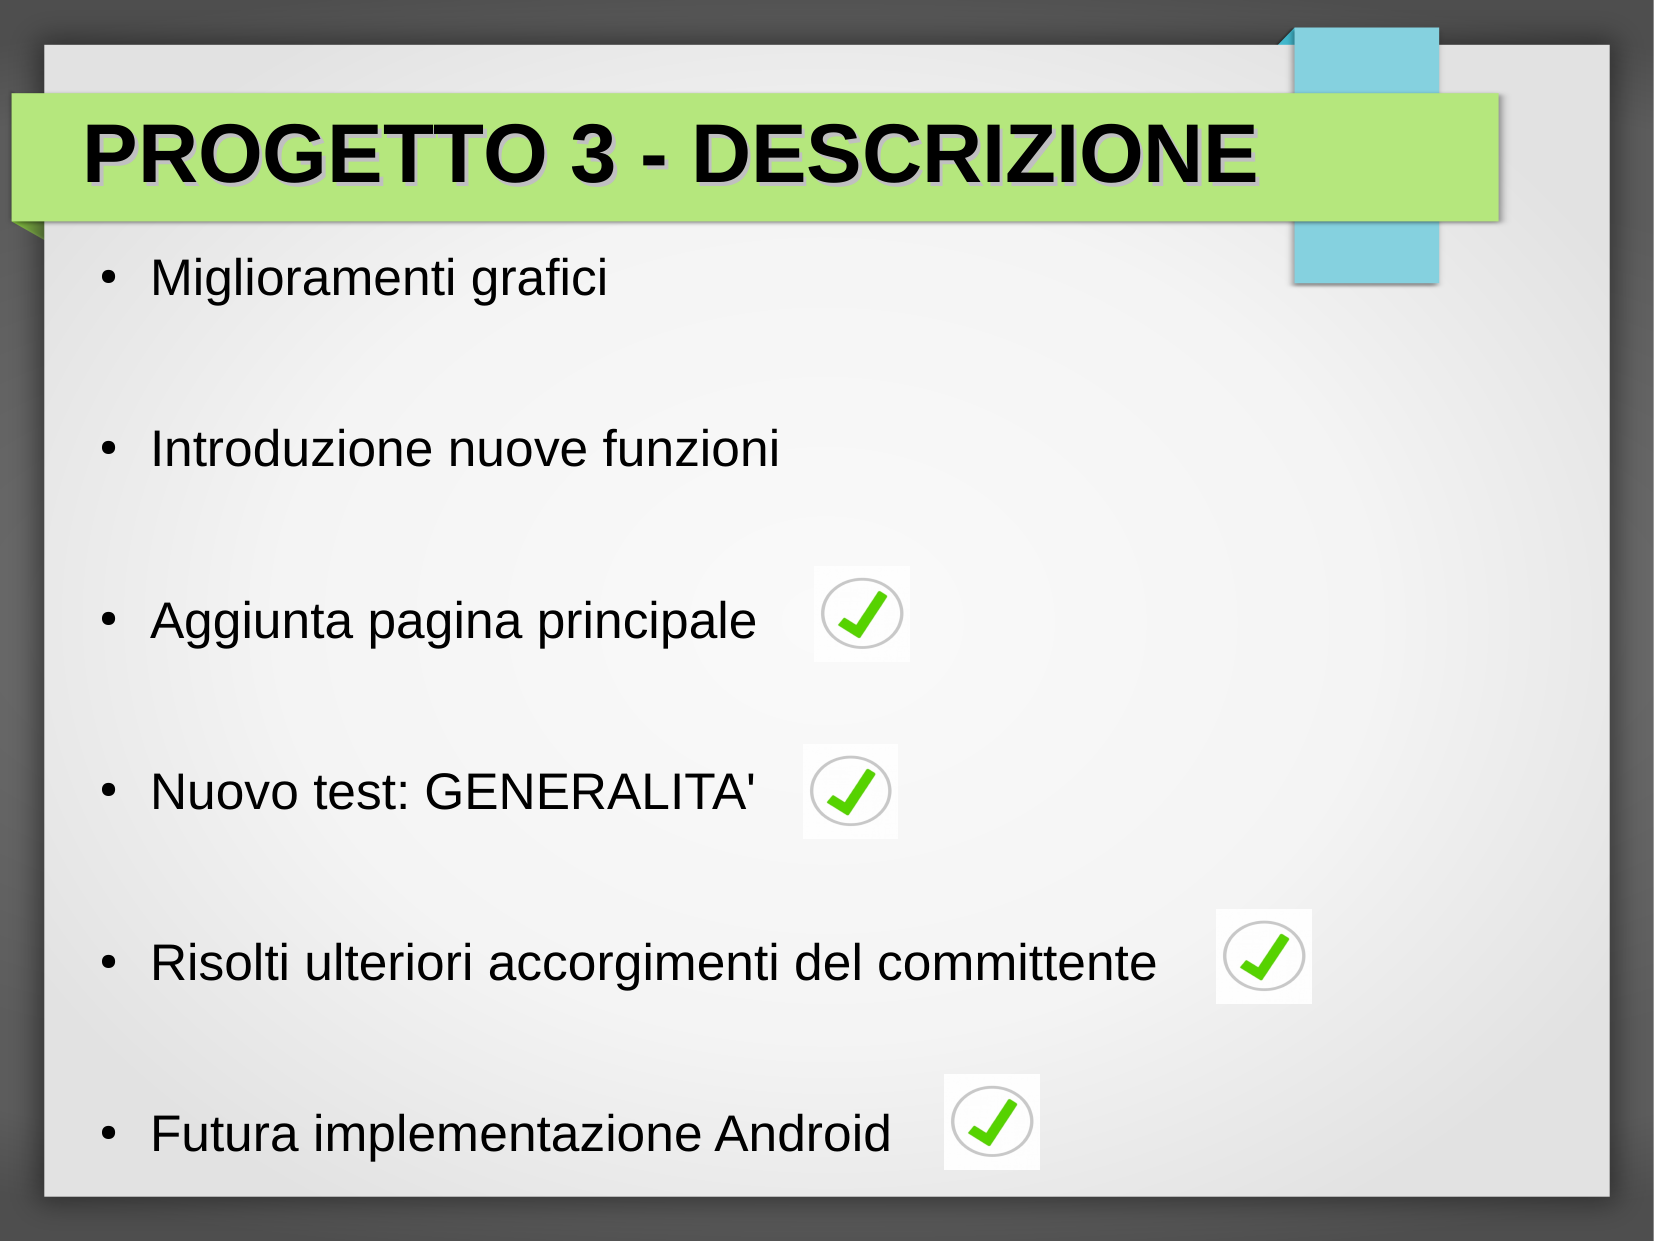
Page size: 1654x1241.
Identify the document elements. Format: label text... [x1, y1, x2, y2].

picture [0, 0, 1654, 1241]
list Miglioramenti grafici Introduzione nuove funzioni Aggiunta pagina principale Nuovo test: GENERALITA' Risolti ulteriori accorgimenti del committente Futura implementazione Android [82, 249, 1571, 1170]
title PROGETTO 3 - DESCRIZIONE [82, 94, 1264, 213]
